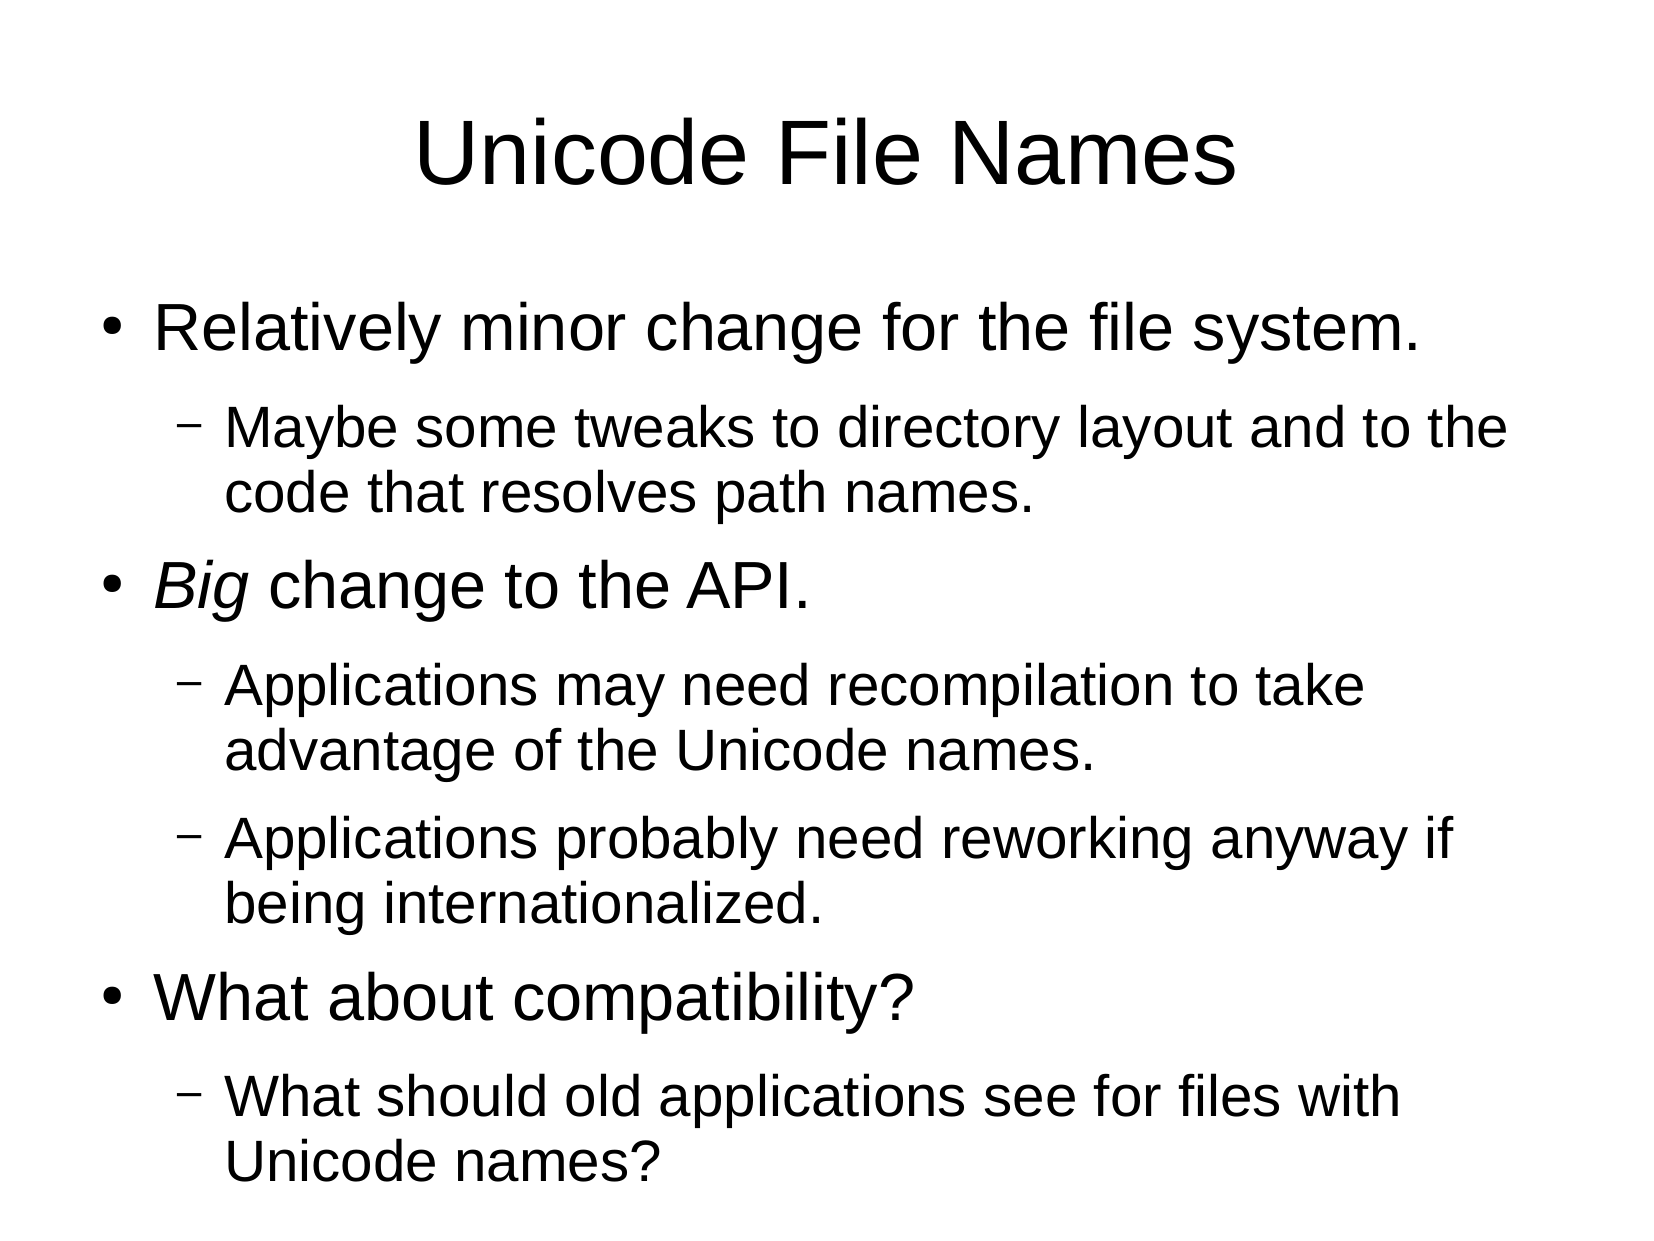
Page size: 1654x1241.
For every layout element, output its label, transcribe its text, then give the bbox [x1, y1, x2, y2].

title Unicode File Names [82, 56, 1571, 250]
list Relatively minor change for the file system. Maybe some tweaks to directory layout and to the code that resolves path names. Big change to the API. Applications may need recompilation to take advantage of the Unicode names. Applications probably need reworking anyway if being internationalized. What about compatibility? What should old applications see for files with Unicode names? [82, 290, 1571, 1193]
